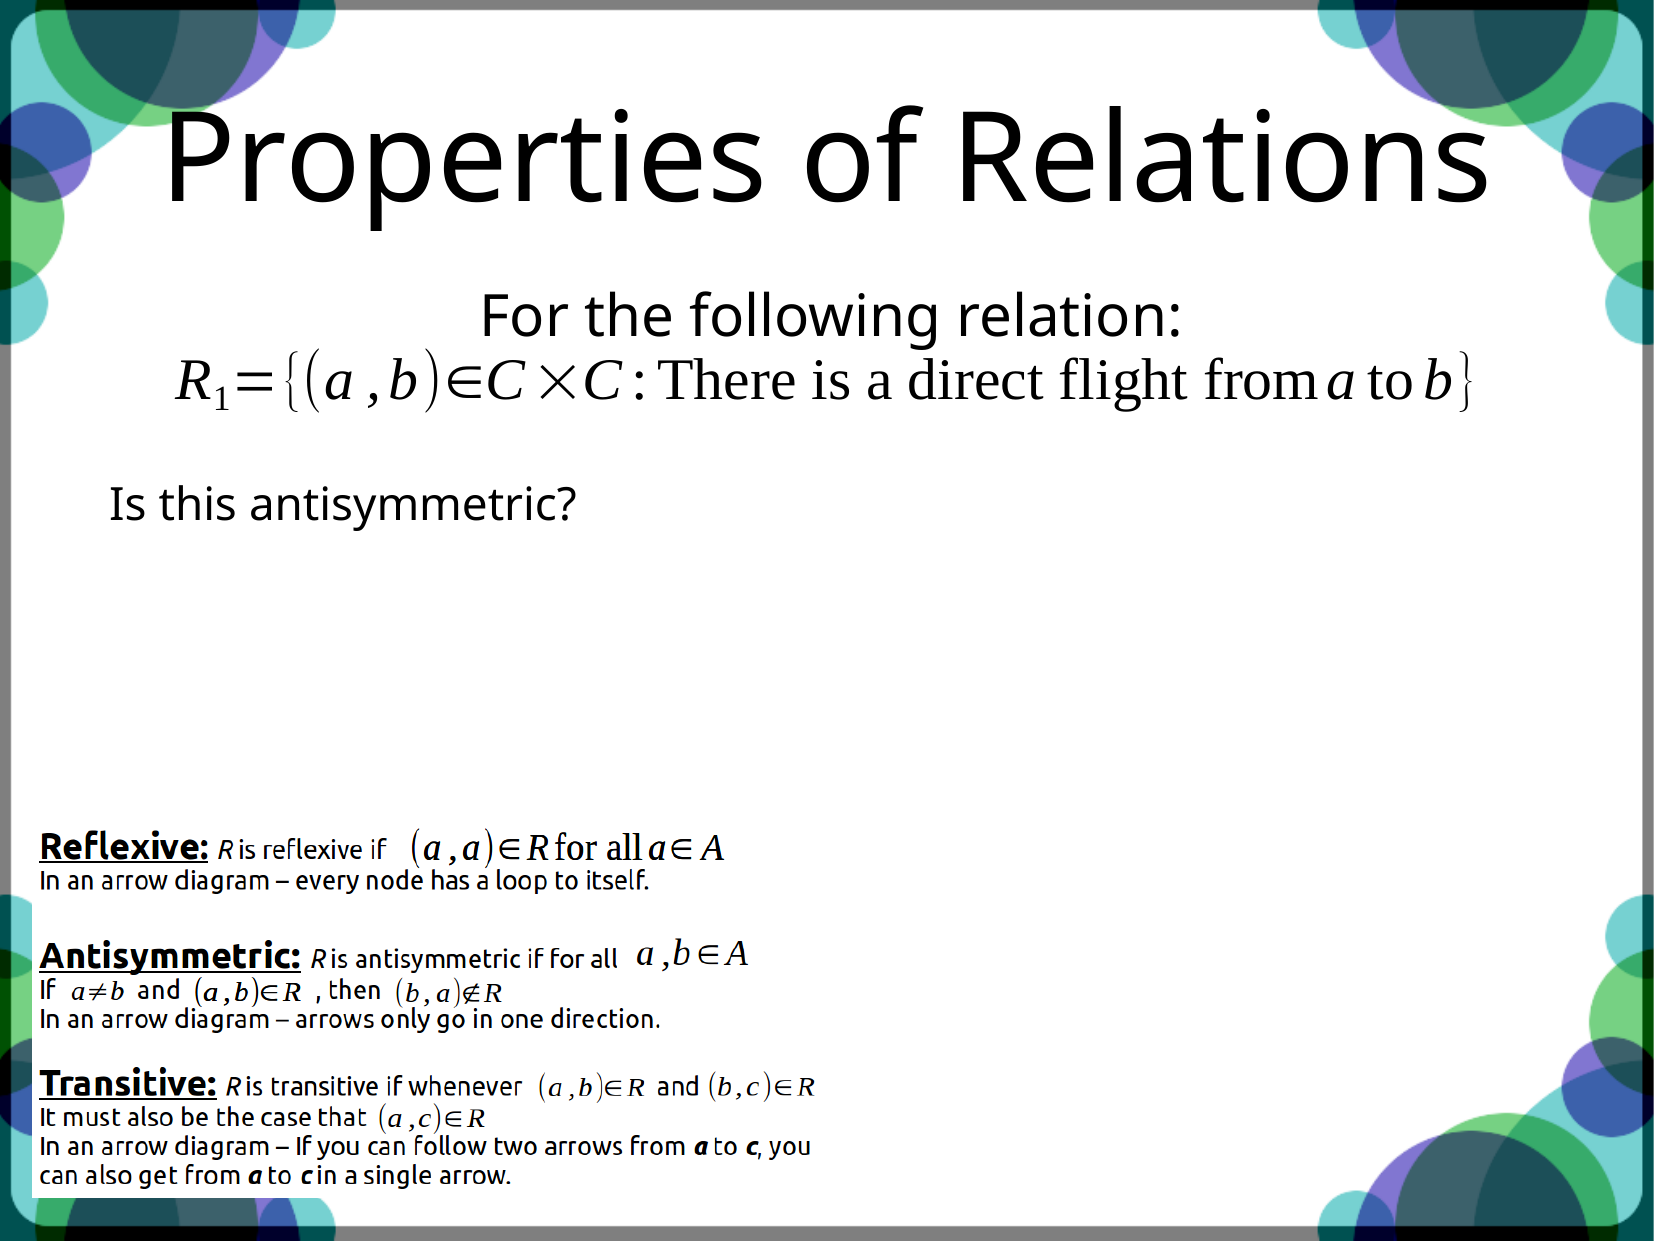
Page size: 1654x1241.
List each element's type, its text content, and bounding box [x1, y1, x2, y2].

picture [0, 0, 1654, 1241]
title Properties of Relations [82, 49, 1571, 257]
chart [156, 344, 1495, 421]
text_box Is this antisymmetric? [94, 464, 1563, 726]
text_box For the following relation: [173, 274, 1489, 344]
